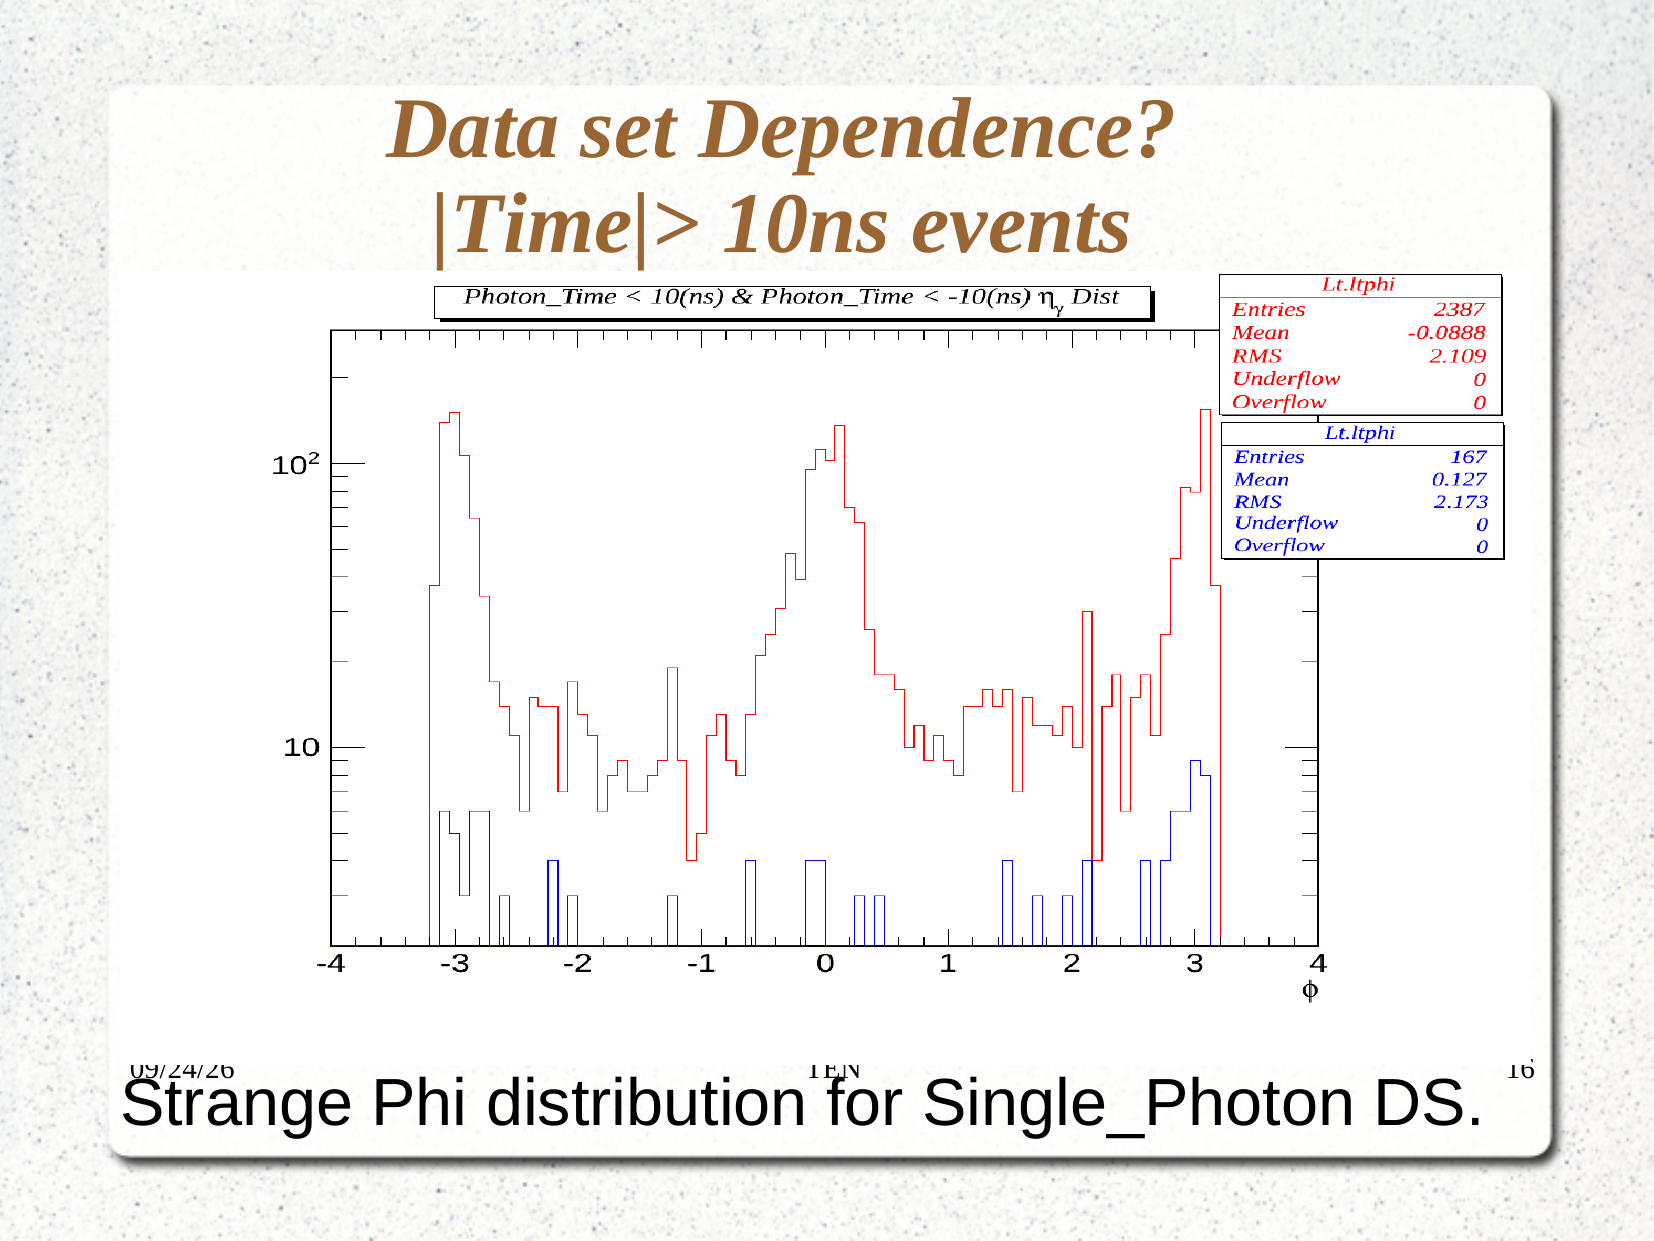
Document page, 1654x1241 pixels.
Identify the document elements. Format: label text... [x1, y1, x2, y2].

subtitle Strange Phi distribution for Single_Photon DS. [120, 1066, 1531, 1141]
picture [0, 0, 1654, 1241]
title Data set Dependence? |Time|> 10ns events [272, 80, 1293, 271]
